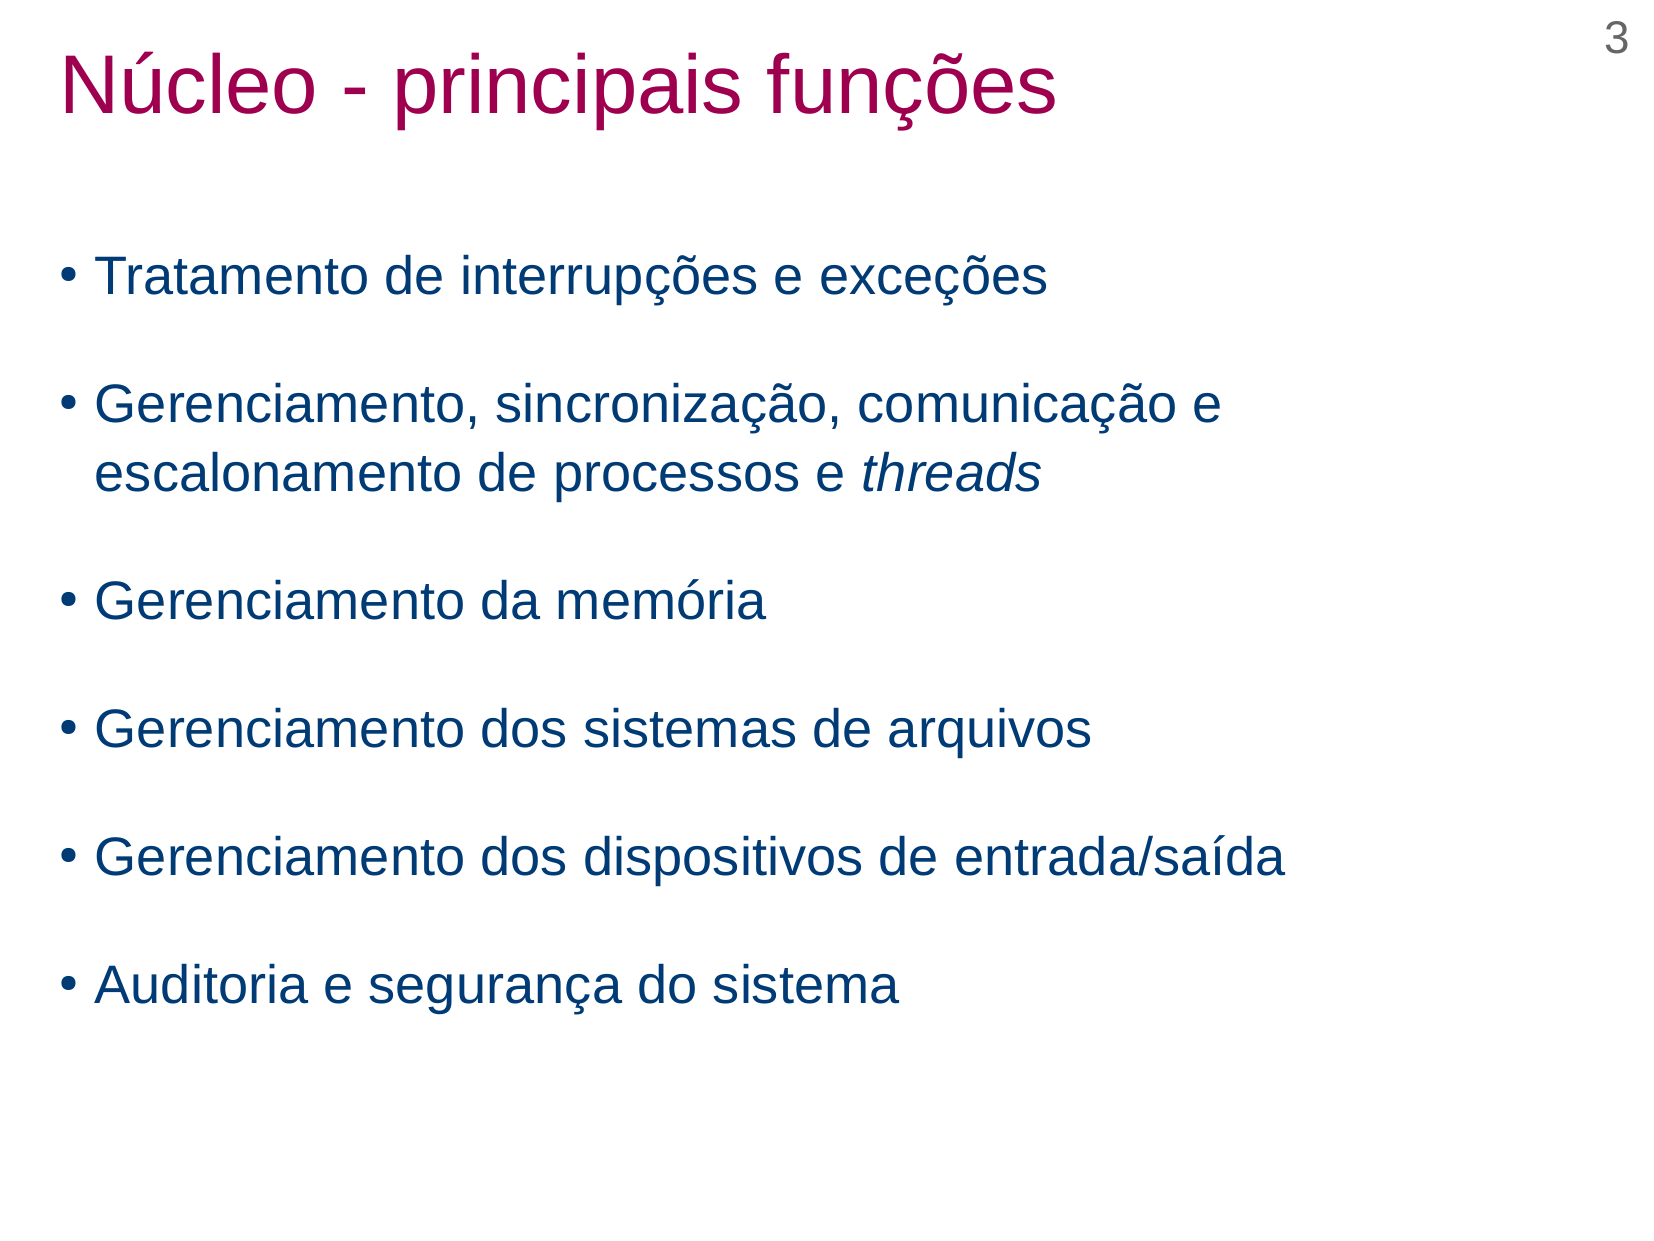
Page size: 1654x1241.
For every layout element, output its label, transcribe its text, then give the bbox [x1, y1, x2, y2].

list Tratamento de interrupções e exceções Gerenciamento, sincronização, comunicação e escalonamento de processos e threads Gerenciamento da memória Gerenciamento dos sistemas de arquivos Gerenciamento dos dispositivos de entrada/saída Auditoria e segurança do sistema [59, 236, 1595, 1211]
title Núcleo - principais funções [59, 29, 1595, 148]
